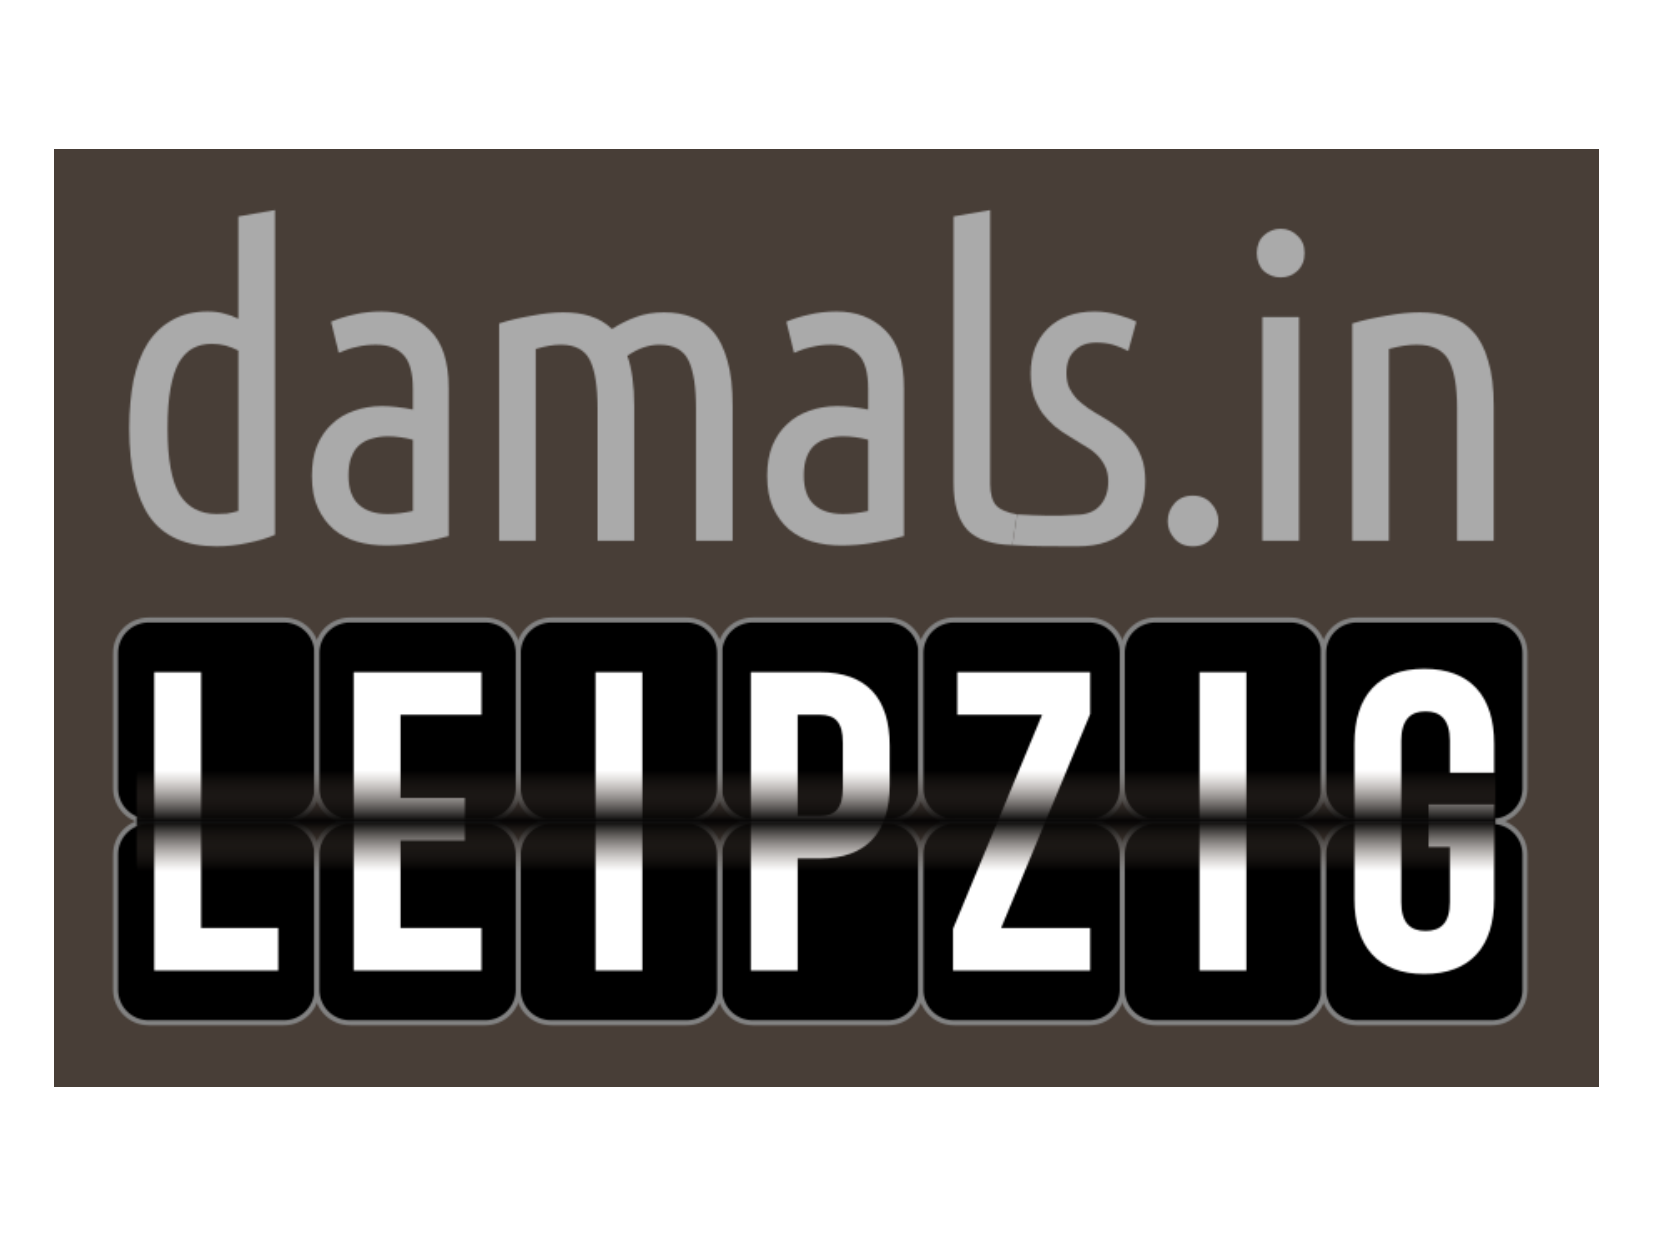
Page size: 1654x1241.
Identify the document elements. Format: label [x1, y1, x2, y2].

picture [54, 149, 1599, 1087]
